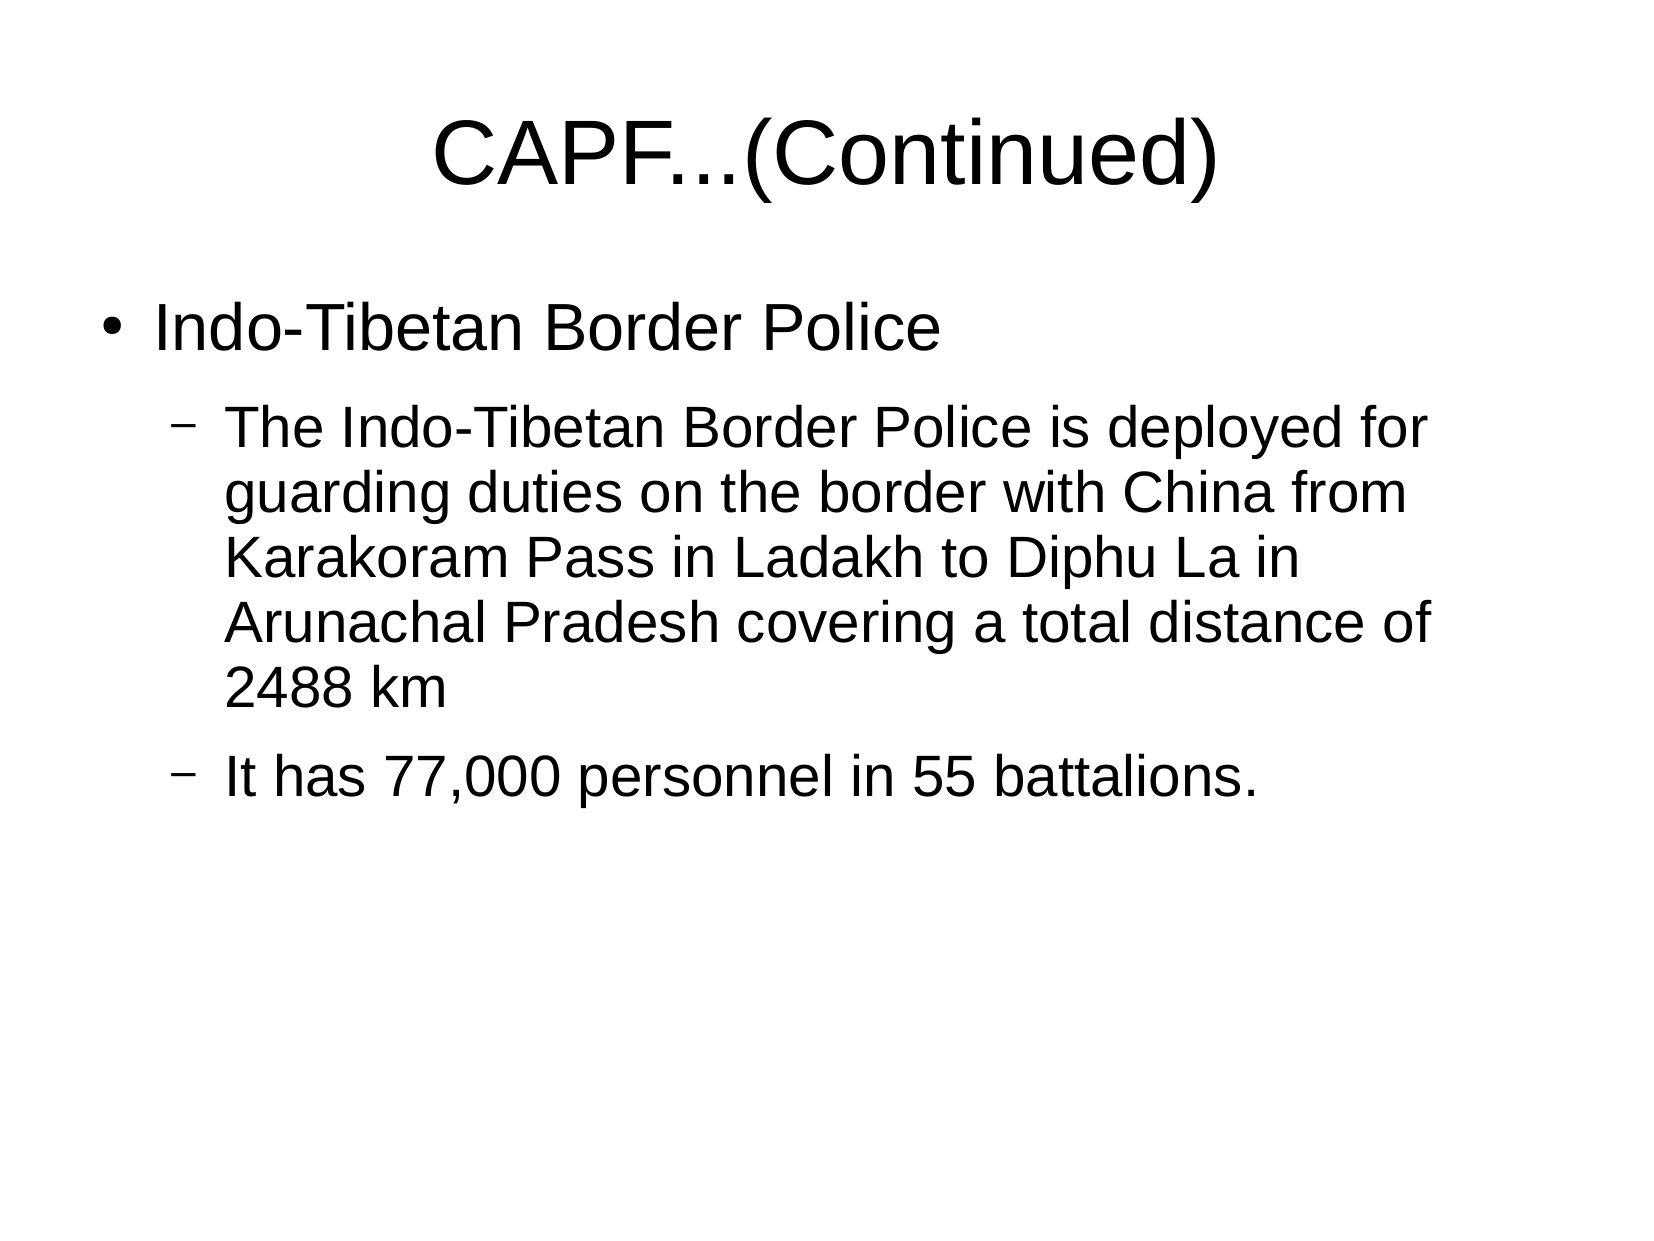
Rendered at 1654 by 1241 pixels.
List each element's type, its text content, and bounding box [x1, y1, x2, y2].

list Indo-Tibetan Border Police The Indo-Tibetan Border Police is deployed for guarding duties on the border with China from Karakoram Pass in Ladakh to Diphu La in Arunachal Pradesh covering a total distance of 2488 km It has 77,000 personnel in 55 battalions. [82, 290, 1571, 1010]
title CAPF...(Continued) [82, 49, 1571, 257]
